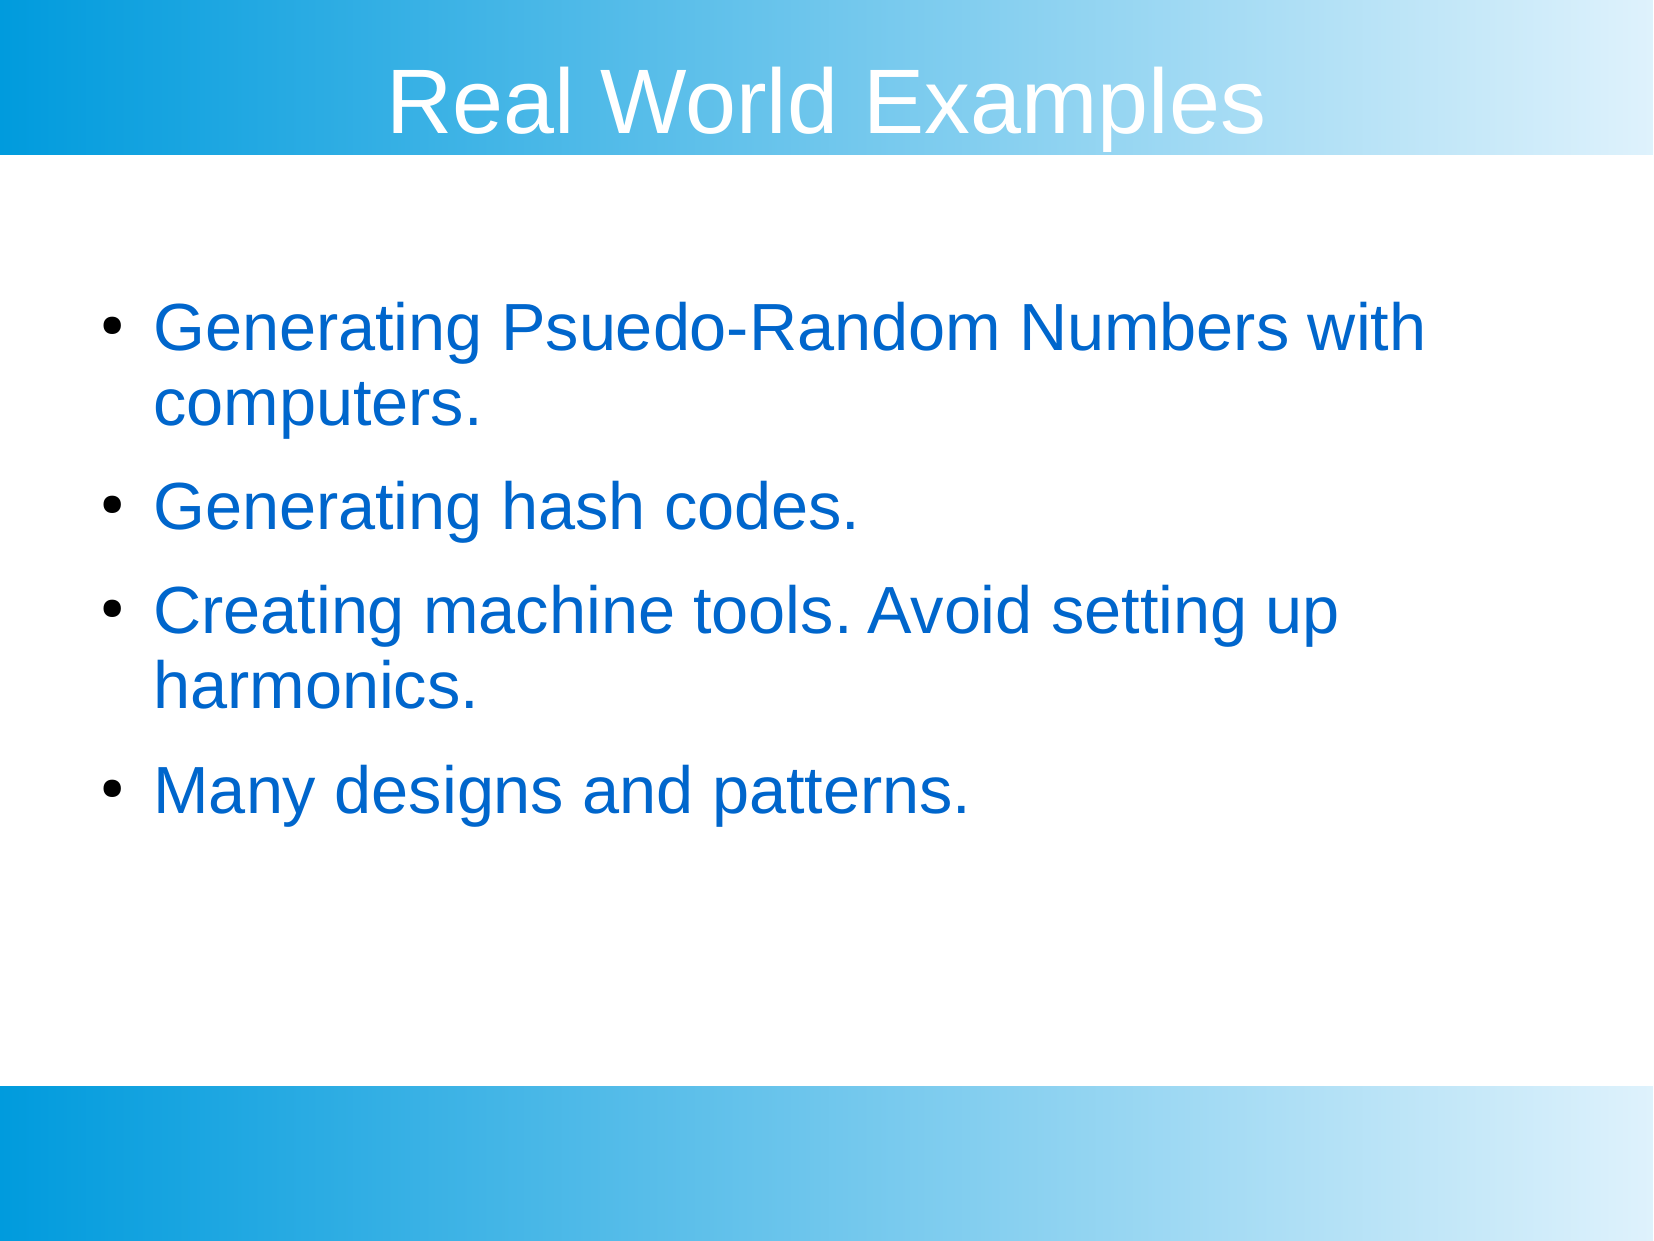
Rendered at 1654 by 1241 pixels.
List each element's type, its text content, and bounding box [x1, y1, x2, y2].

title Real World Examples [82, 49, 1571, 155]
list Generating Psuedo-Random Numbers with computers. Generating hash codes. Creating machine tools. Avoid setting up harmonics. Many designs and patterns. [82, 290, 1571, 1010]
